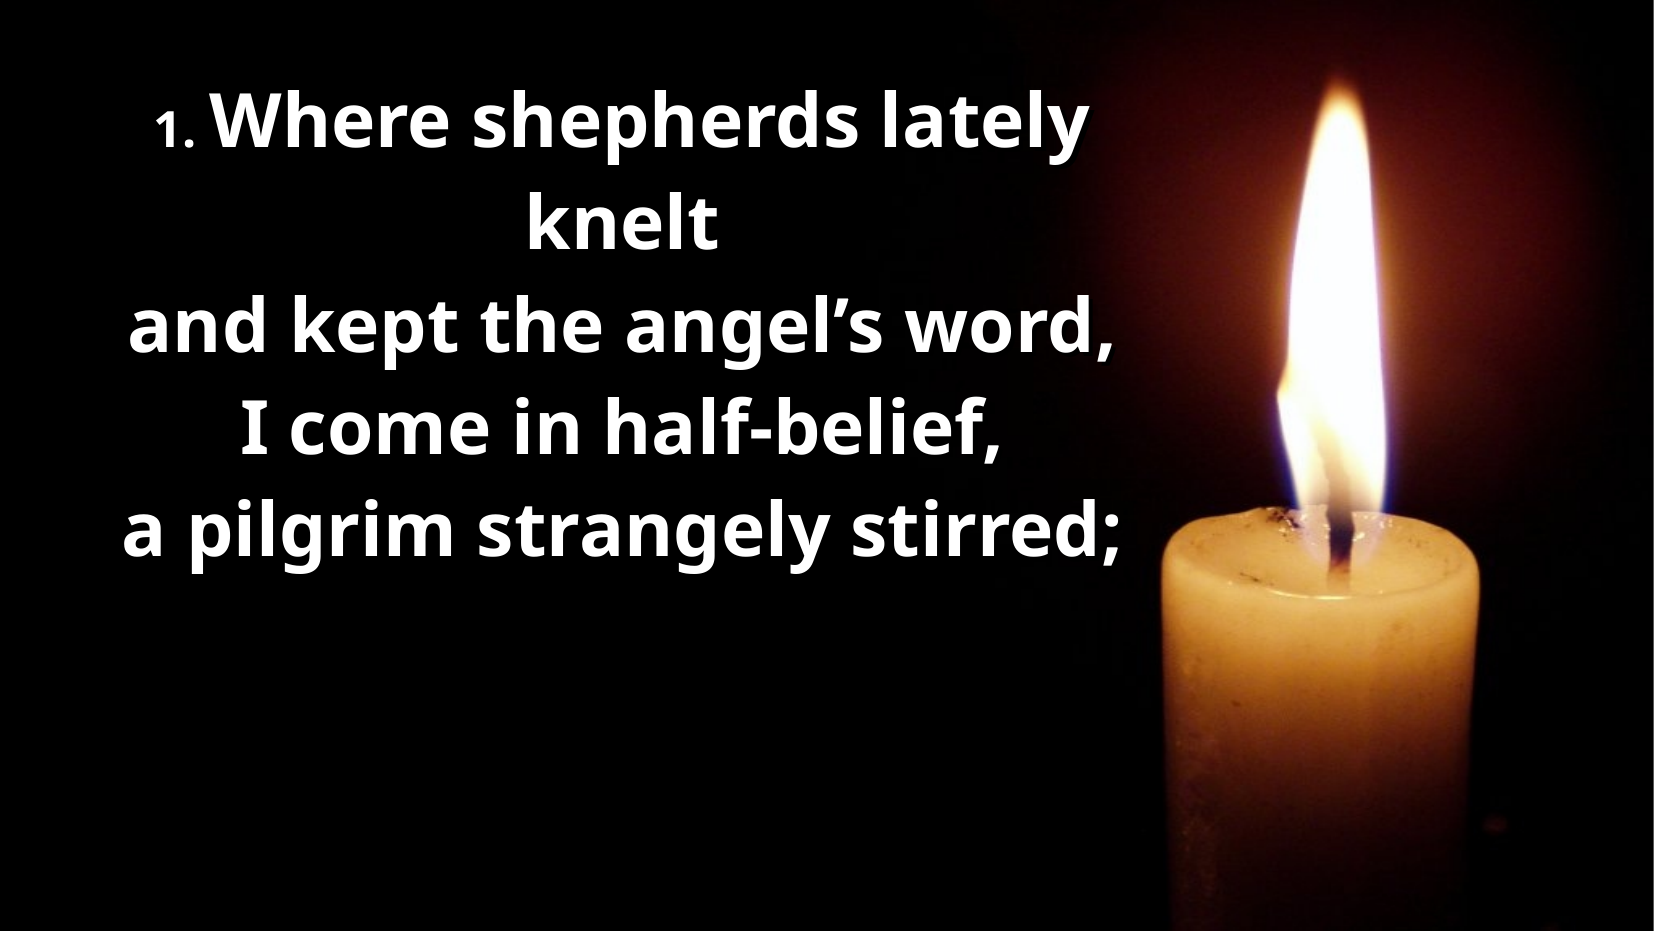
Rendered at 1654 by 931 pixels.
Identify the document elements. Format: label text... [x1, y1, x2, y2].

picture [0, 0, 1654, 931]
text_box 1. Where shepherds lately knelt and kept the angel’s word, I come in half-belief, a pilgrim strangely stirred; [45, 60, 1201, 526]
